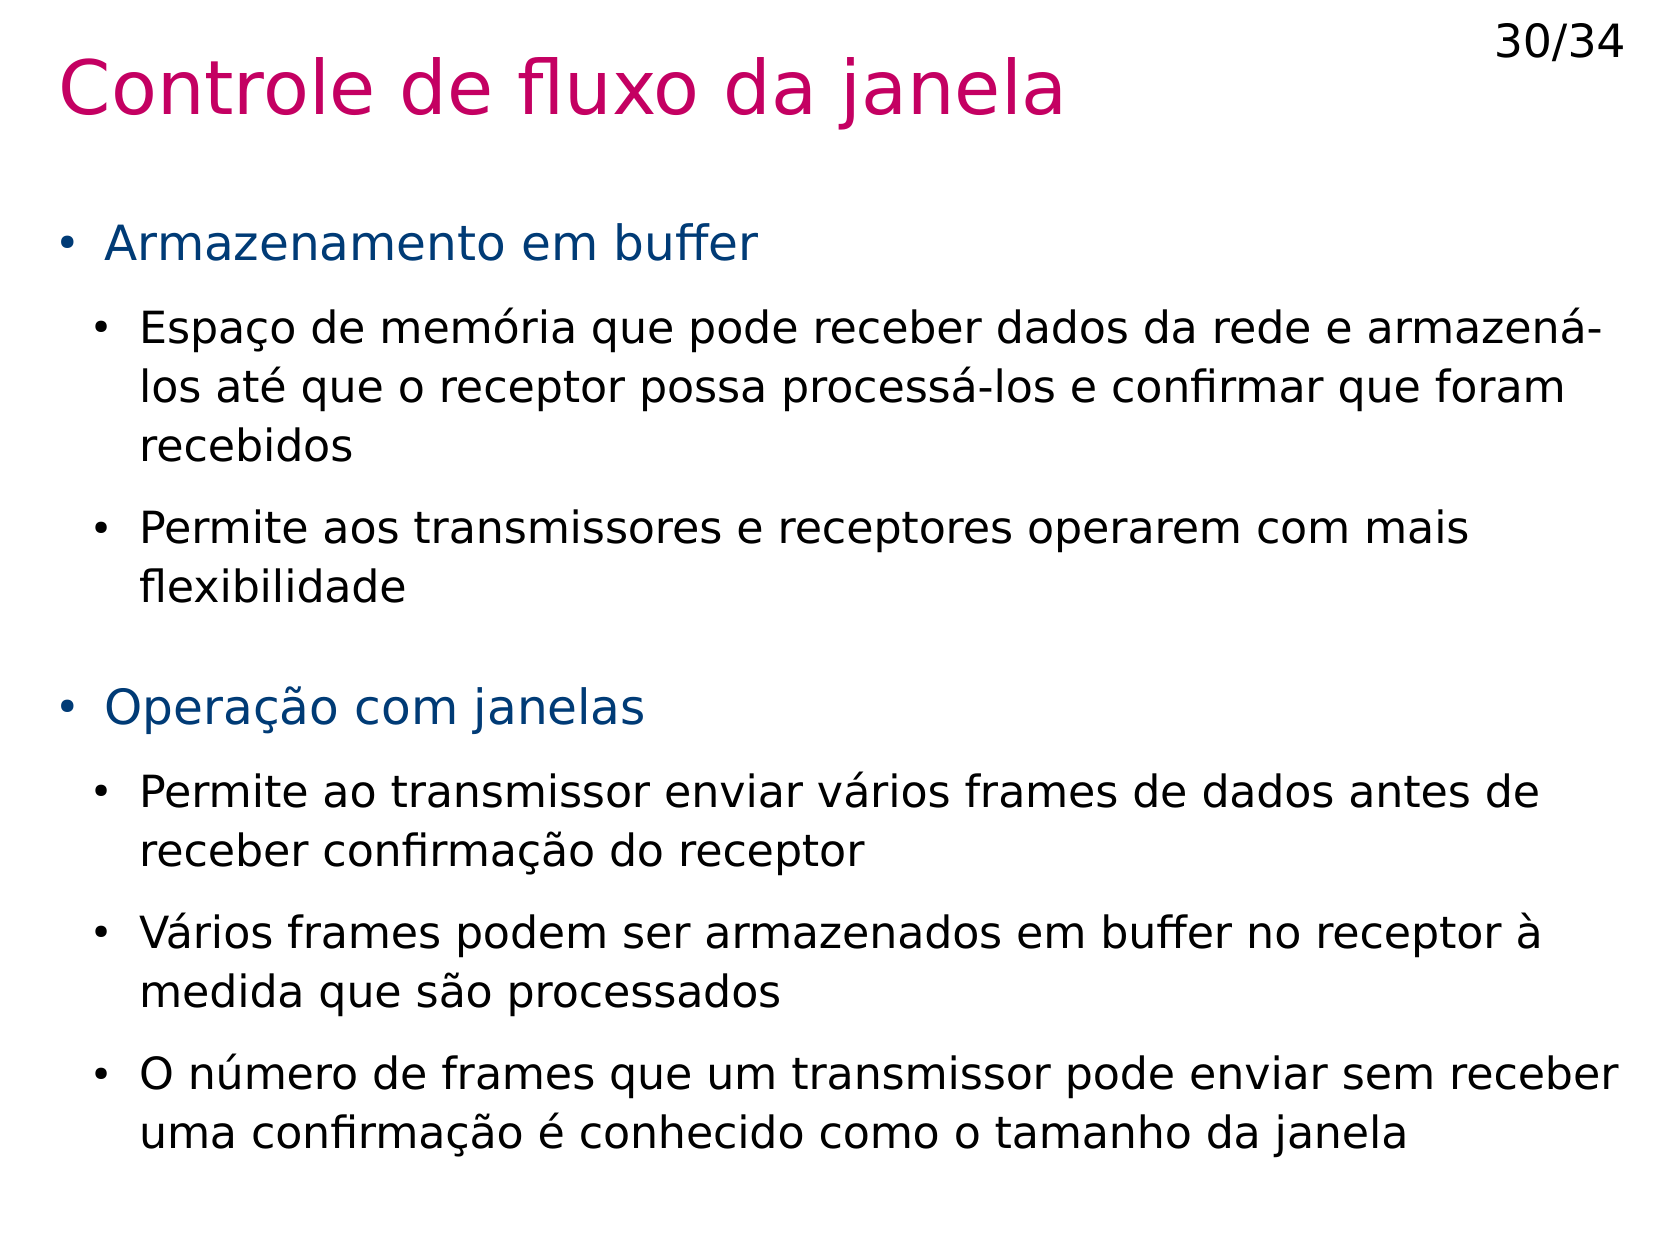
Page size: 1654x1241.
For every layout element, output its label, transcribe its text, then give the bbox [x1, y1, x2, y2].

list Armazenamento em buffer Espaço de memória que pode receber dados da rede e armazená-los até que o receptor possa processá-los e confirmar que foram recebidos Permite aos transmissores e receptores operarem com mais flexibilidade Operação com janelas Permite ao transmissor enviar vários frames de dados antes de receber confirmação do receptor Vários frames podem ser armazenados em buffer no receptor à medida que são processados O número de frames que um transmissor pode enviar sem receber uma confirmação é conhecido como o tamanho da janela [59, 206, 1625, 1211]
title Controle de fluxo da janela [59, 29, 1625, 148]
